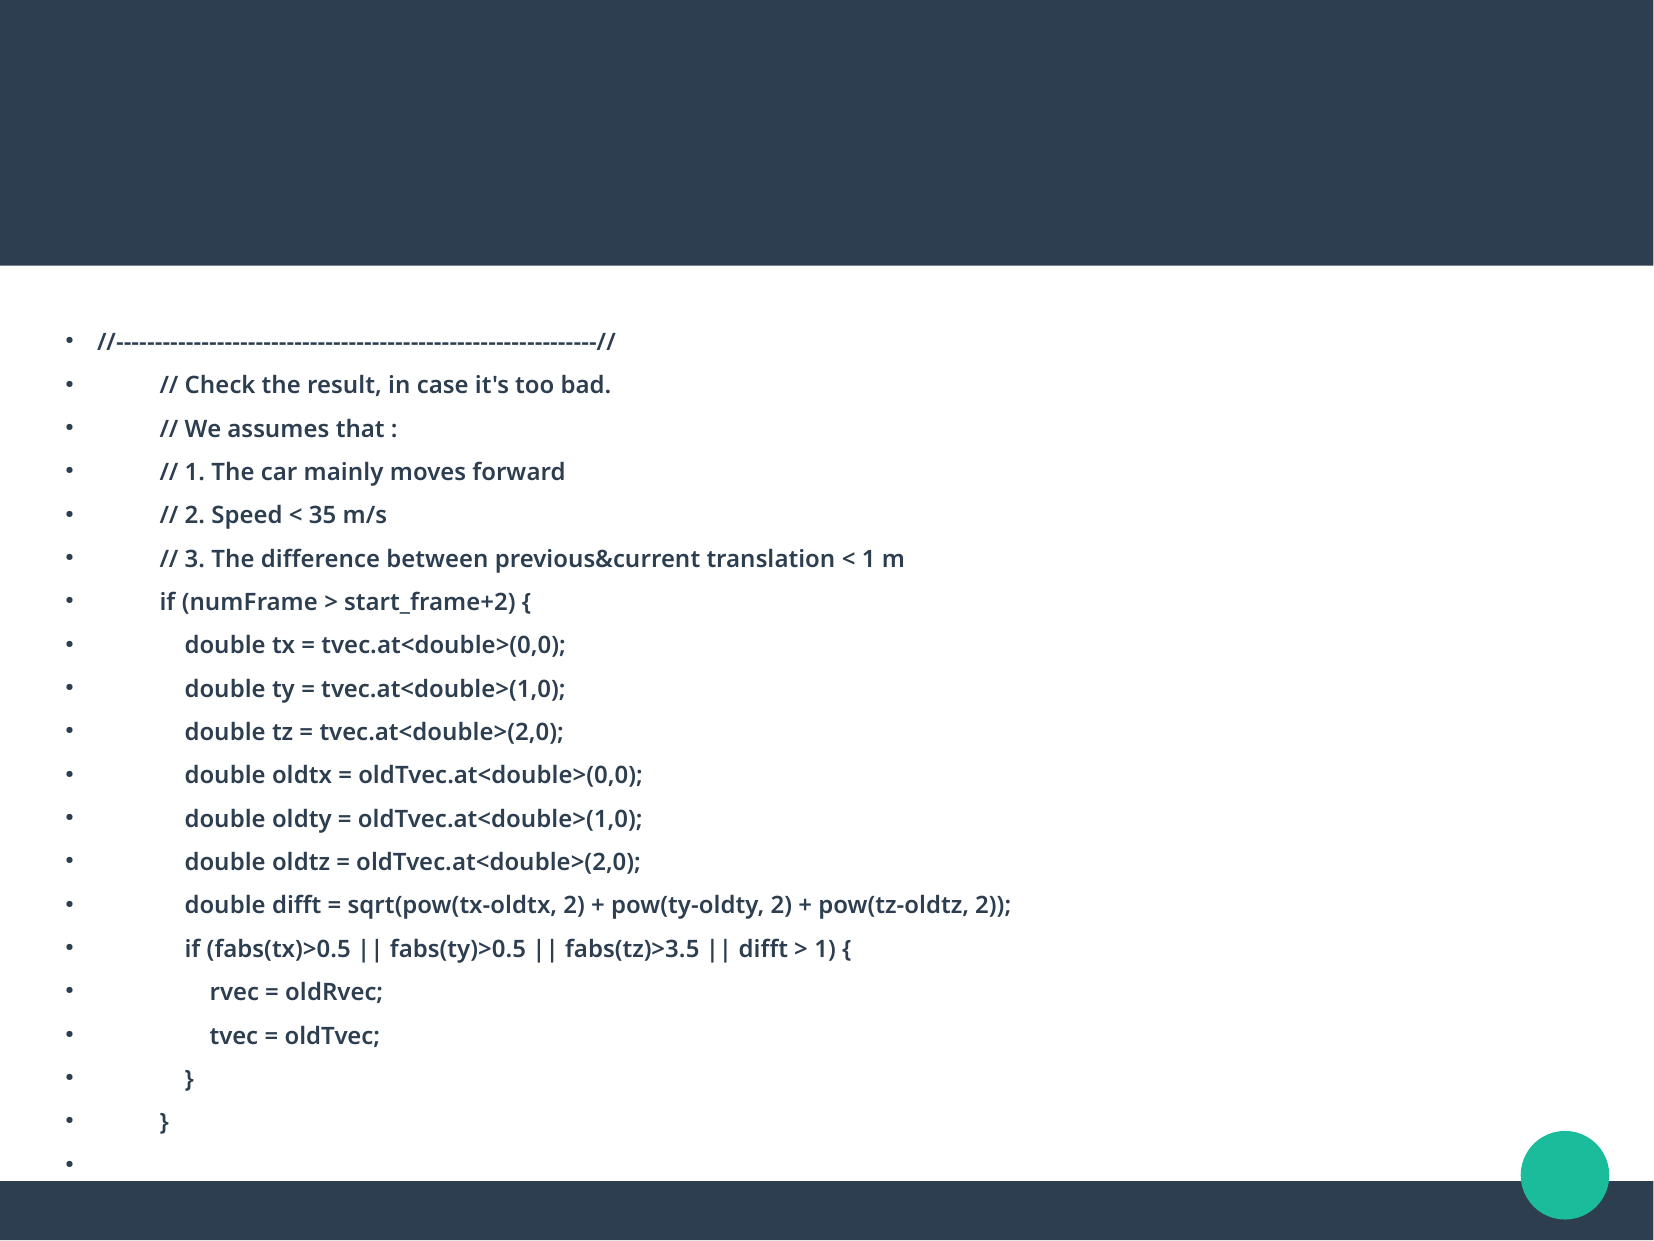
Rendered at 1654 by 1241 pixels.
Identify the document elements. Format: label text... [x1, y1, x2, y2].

list //--------------------------------------------------------------// // Check the result, in case it's too bad. // We assumes that : // 1. The car mainly moves forward // 2. Speed < 35 m/s // 3. The difference between previous&current translation < 1 m if (numFrame > start_frame+2) { double tx = tvec.at<double>(0,0); double ty = tvec.at<double>(1,0); double tz = tvec.at<double>(2,0); double oldtx = oldTvec.at<double>(0,0); double oldty = oldTvec.at<double>(1,0); double oldtz = oldTvec.at<double>(2,0); double difft = sqrt(pow(tx-oldtx, 2) + pow(ty-oldty, 2) + pow(tz-oldtz, 2)); if (fabs(tx)>0.5 || fabs(ty)>0.5 || fabs(tz)>3.5 || difft > 1) { rvec = oldRvec; tvec = oldTvec; } } [59, 324, 1595, 1152]
